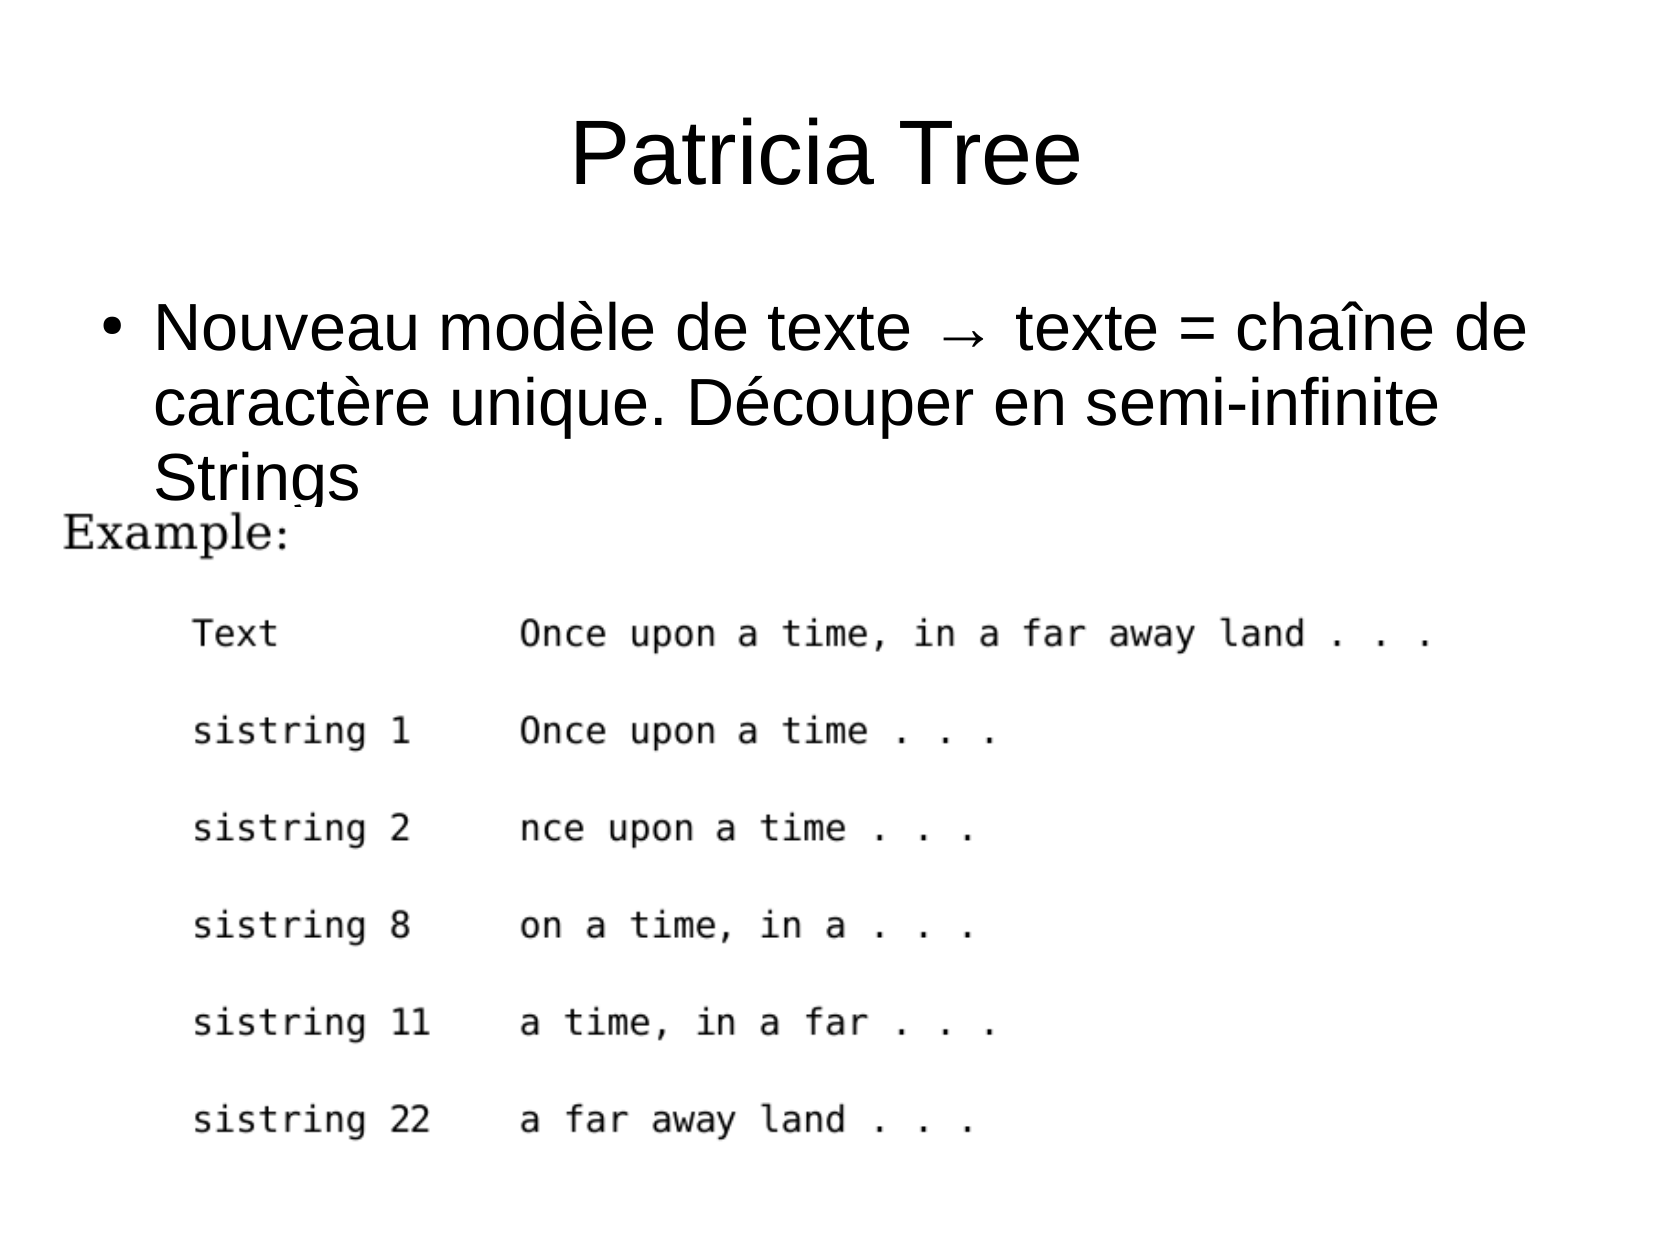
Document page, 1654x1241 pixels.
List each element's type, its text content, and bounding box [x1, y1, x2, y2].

list Nouveau modèle de texte → texte = chaîne de caractère unique. Découper en semi-infinite Strings [82, 290, 1538, 507]
picture [0, 507, 1654, 1180]
title Patricia Tree [82, 49, 1571, 257]
